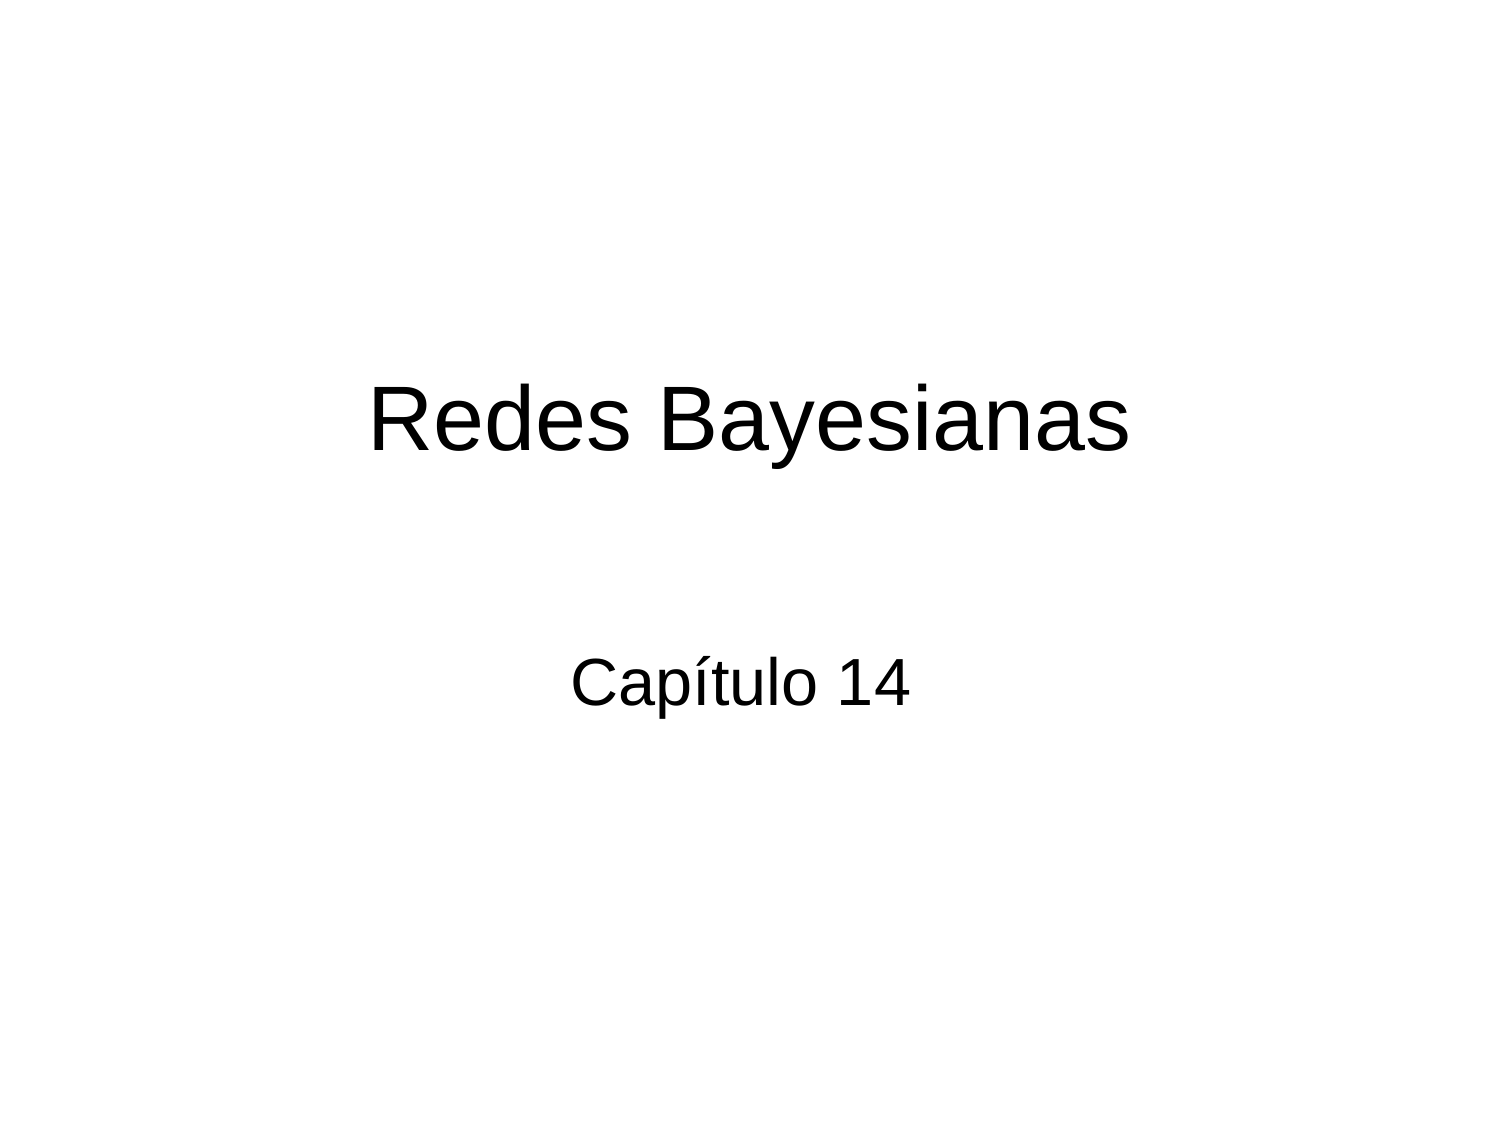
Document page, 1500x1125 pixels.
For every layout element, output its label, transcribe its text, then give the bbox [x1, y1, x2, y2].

subtitle Capítulo 14 [225, 637, 1276, 926]
title Redes Bayesianas [112, 349, 1388, 591]
